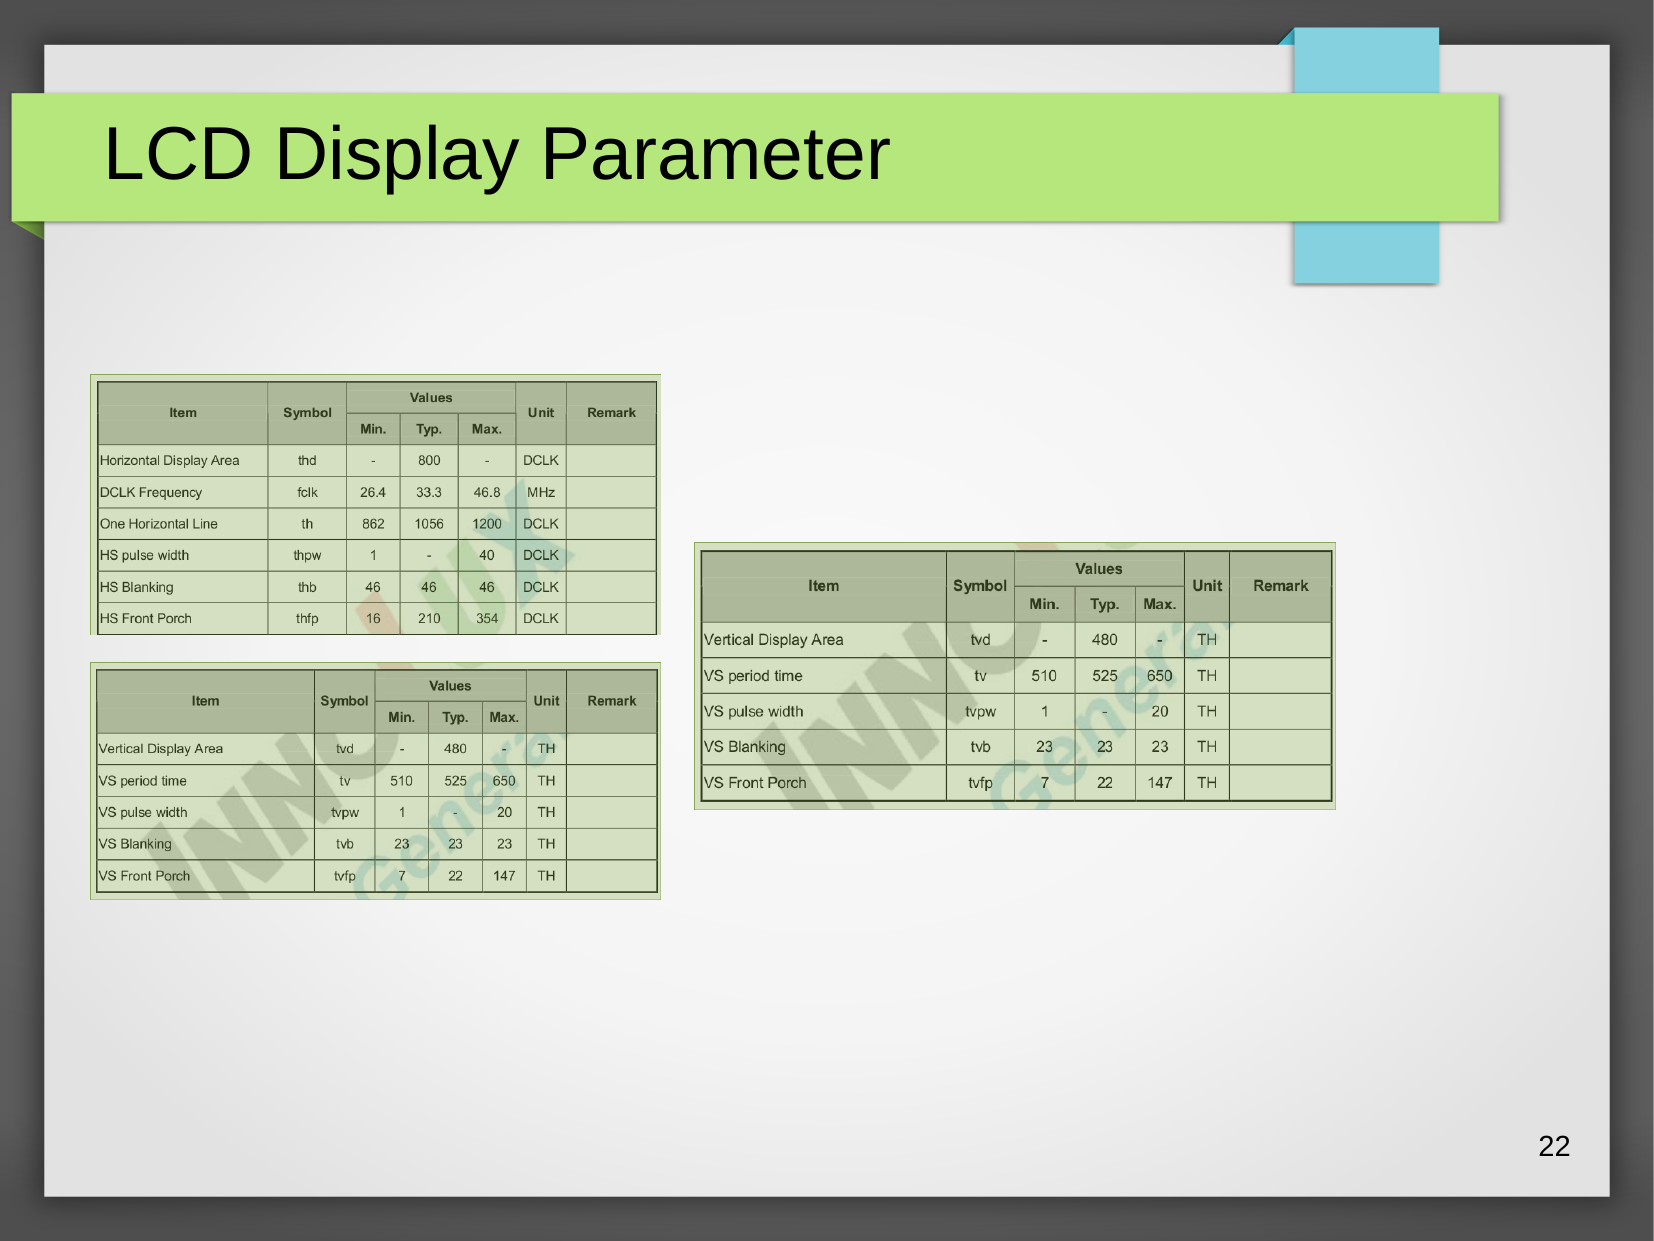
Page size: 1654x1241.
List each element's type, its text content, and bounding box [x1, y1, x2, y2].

picture [0, 0, 1654, 1241]
title LCD Display Parameter [82, 94, 1264, 213]
